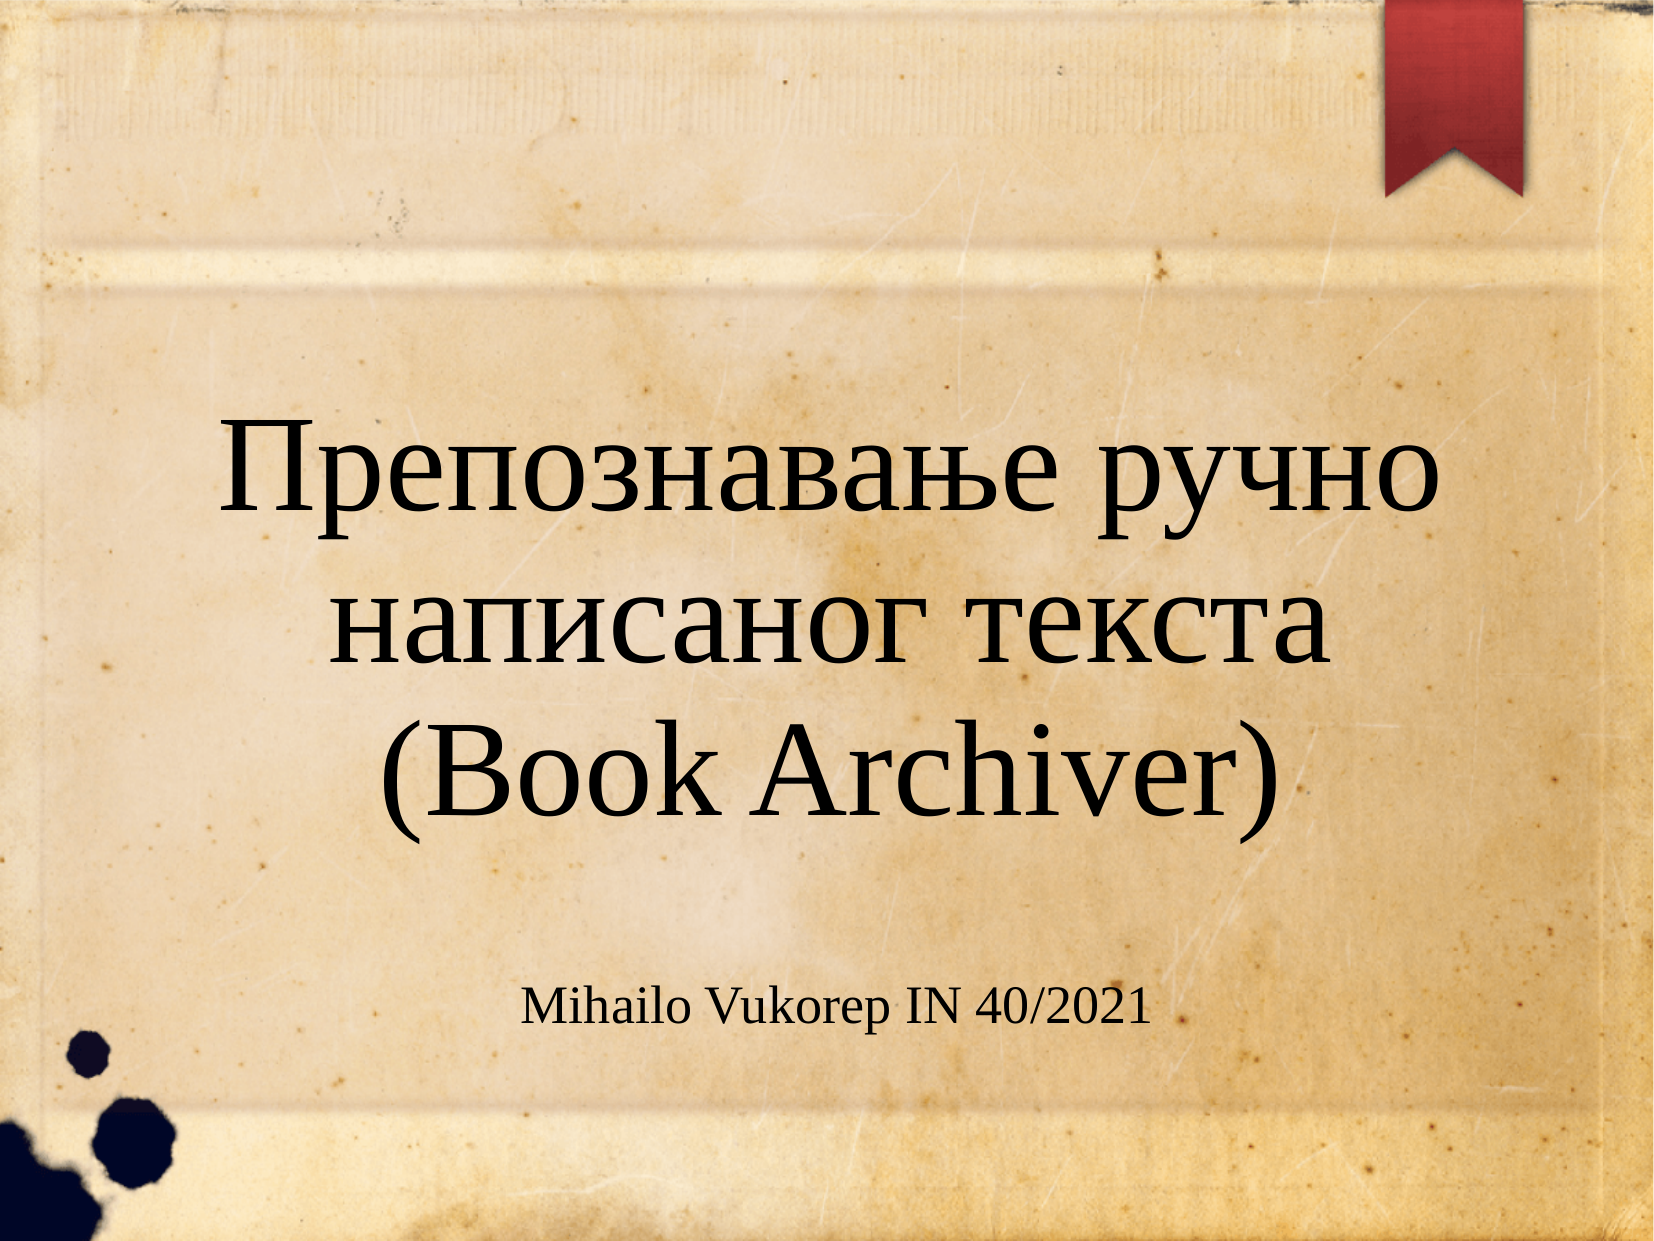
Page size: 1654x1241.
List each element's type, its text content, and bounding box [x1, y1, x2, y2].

title Препознавање ручно написаног текста (Book Archiver) [86, 295, 1576, 938]
picture [0, 0, 1654, 1241]
list Mihailo Vukorep IN 40/2021 [450, 975, 1193, 1088]
